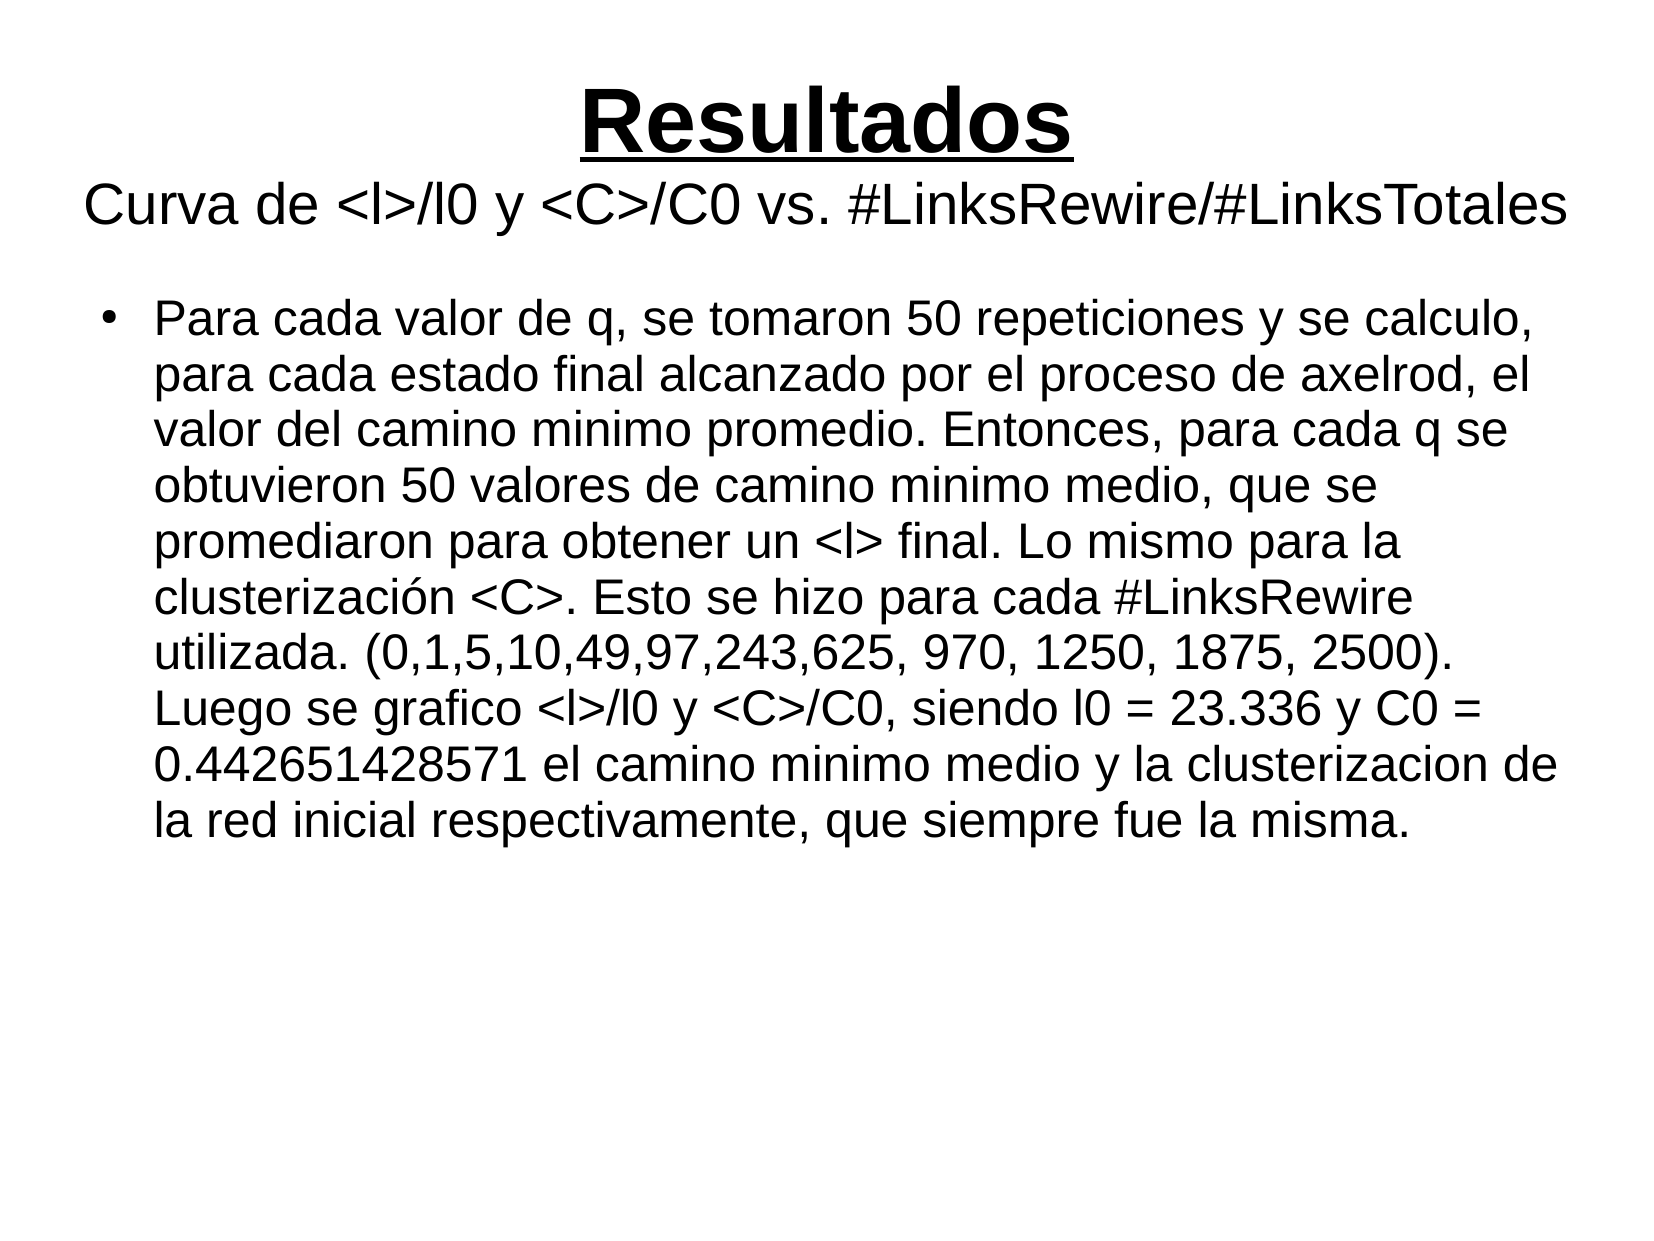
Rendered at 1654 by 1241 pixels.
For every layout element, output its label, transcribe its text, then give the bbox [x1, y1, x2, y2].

title Resultados Curva de <l>/l0 y <C>/C0 vs. #LinksRewire/#LinksTotales [82, 49, 1571, 257]
list Para cada valor de q, se tomaron 50 repeticiones y se calculo, para cada estado final alcanzado por el proceso de axelrod, el valor del camino minimo promedio. Entonces, para cada q se obtuvieron 50 valores de camino minimo medio, que se promediaron para obtener un <l> final. Lo mismo para la clusterización <C>. Esto se hizo para cada #LinksRewire utilizada. (0,1,5,10,49,97,243,625, 970, 1250, 1875, 2500). Luego se grafico <l>/l0 y <C>/C0, siendo l0 = 23.336 y C0 = 0.442651428571 el camino minimo medio y la clusterizacion de la red inicial respectivamente, que siempre fue la misma. [82, 290, 1571, 1010]
